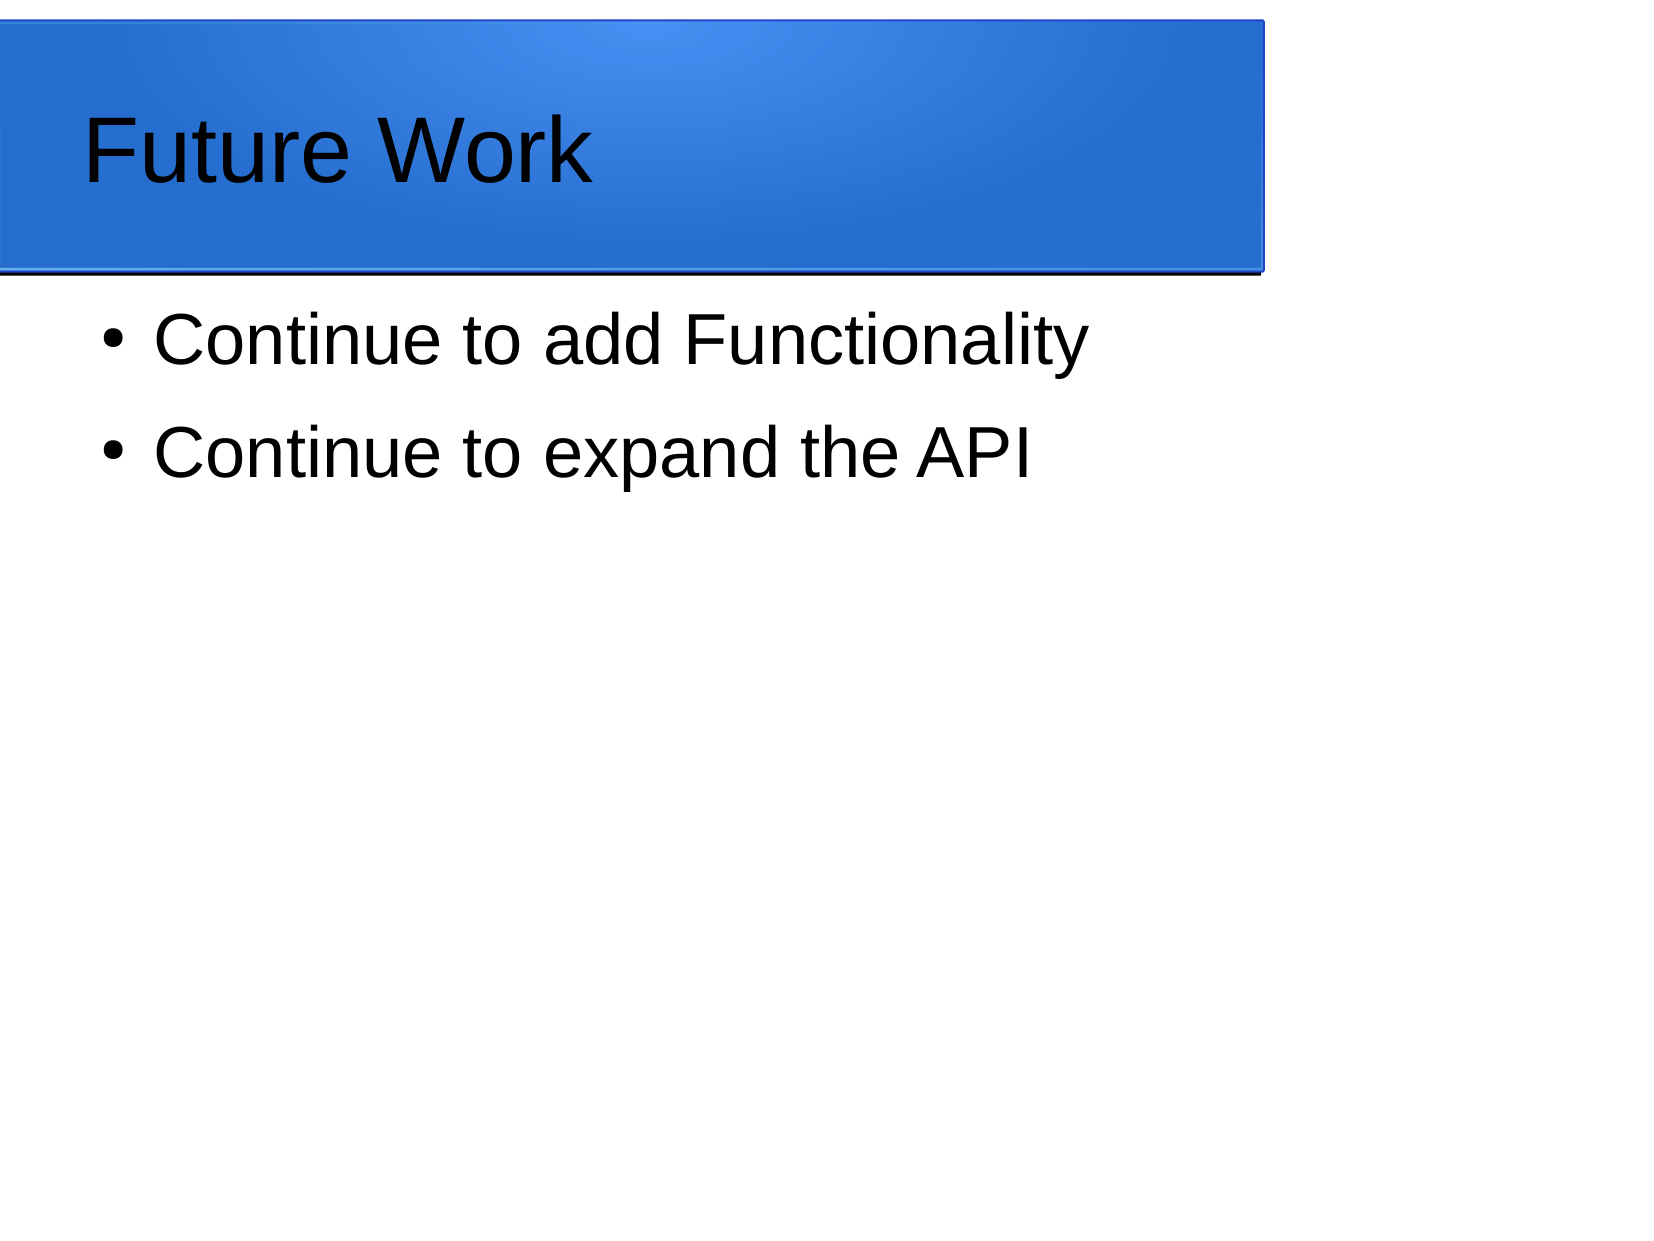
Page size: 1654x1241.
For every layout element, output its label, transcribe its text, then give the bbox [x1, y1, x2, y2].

title Future Work [82, 47, 1235, 252]
list Continue to add Functionality Continue to expand the API [82, 299, 1571, 1019]
